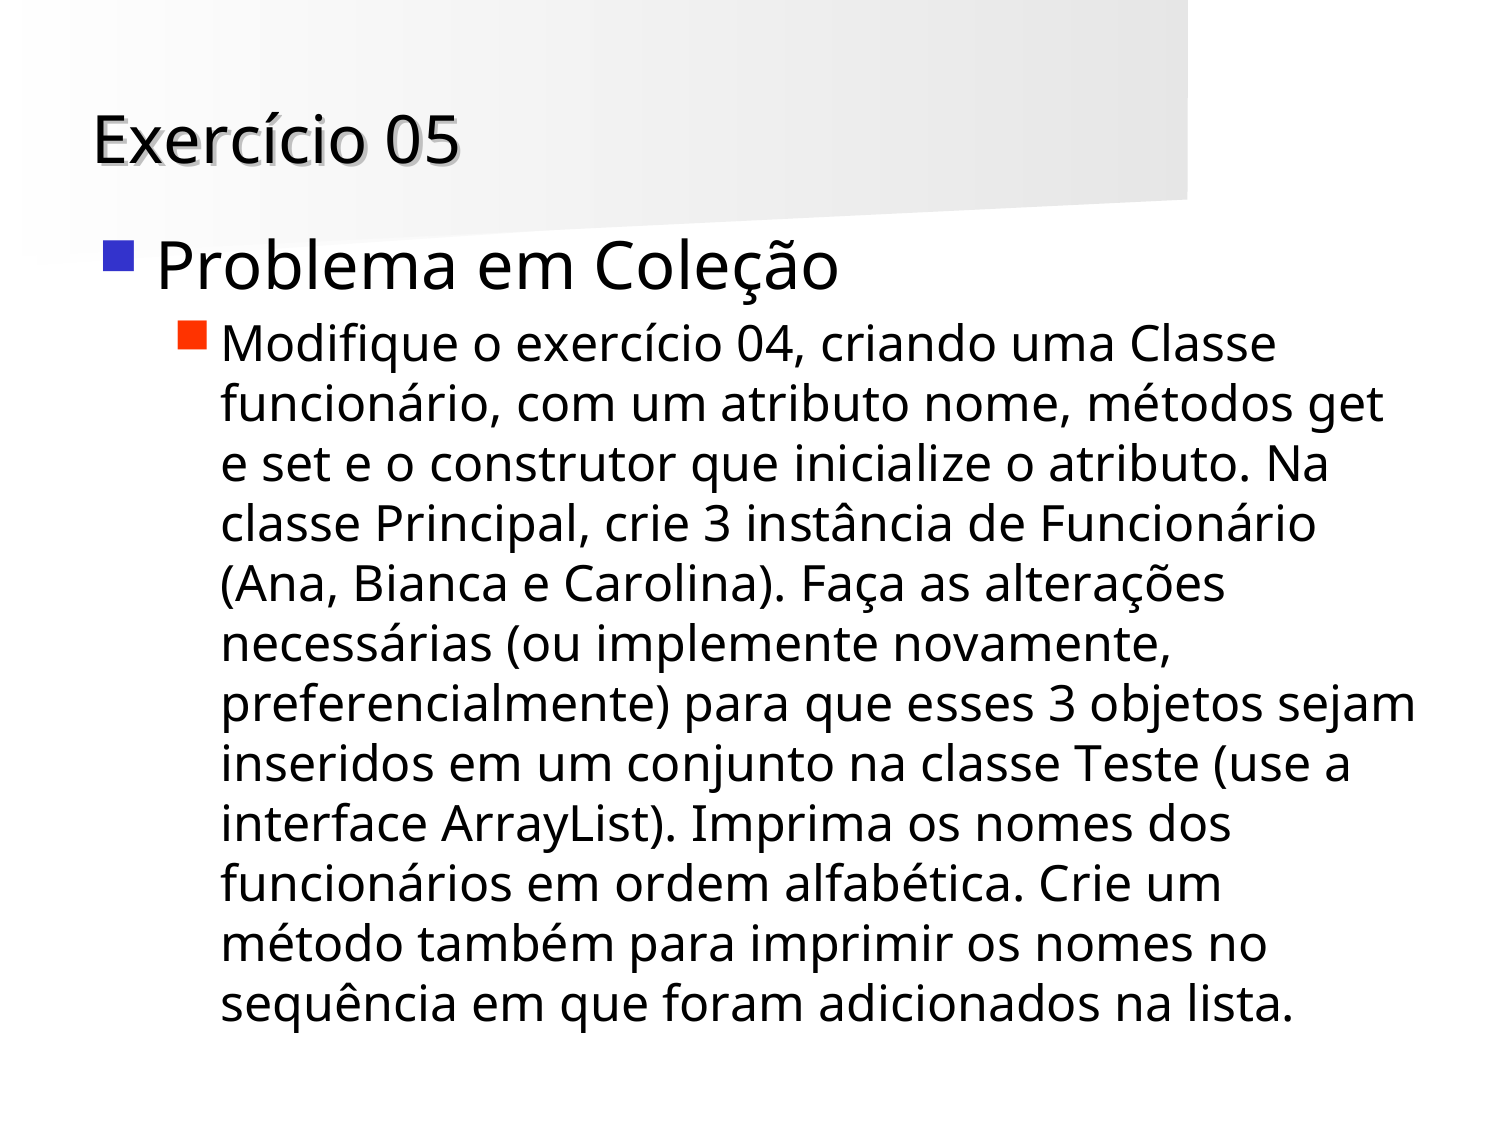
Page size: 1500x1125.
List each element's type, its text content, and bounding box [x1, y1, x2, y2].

list Problema em Coleção Modifique o exercício 04, criando uma Classe funcionário, com um atributo nome, métodos get e set e o construtor que inicialize o atributo. Na classe Principal, crie 3 instância de Funcionário (Ana, Bianca e Carolina). Faça as alterações necessárias (ou implemente novamente, preferencialmente) para que esses 3 objetos sejam inseridos em um conjunto na classe Teste (use a interface ArrayList). Imprima os nomes dos funcionários em ordem alfabética. Crie um método também para imprimir os nomes no sequência em que foram adicionados na lista. [83, 215, 1434, 1099]
title Exercício 05 [76, 42, 1427, 231]
